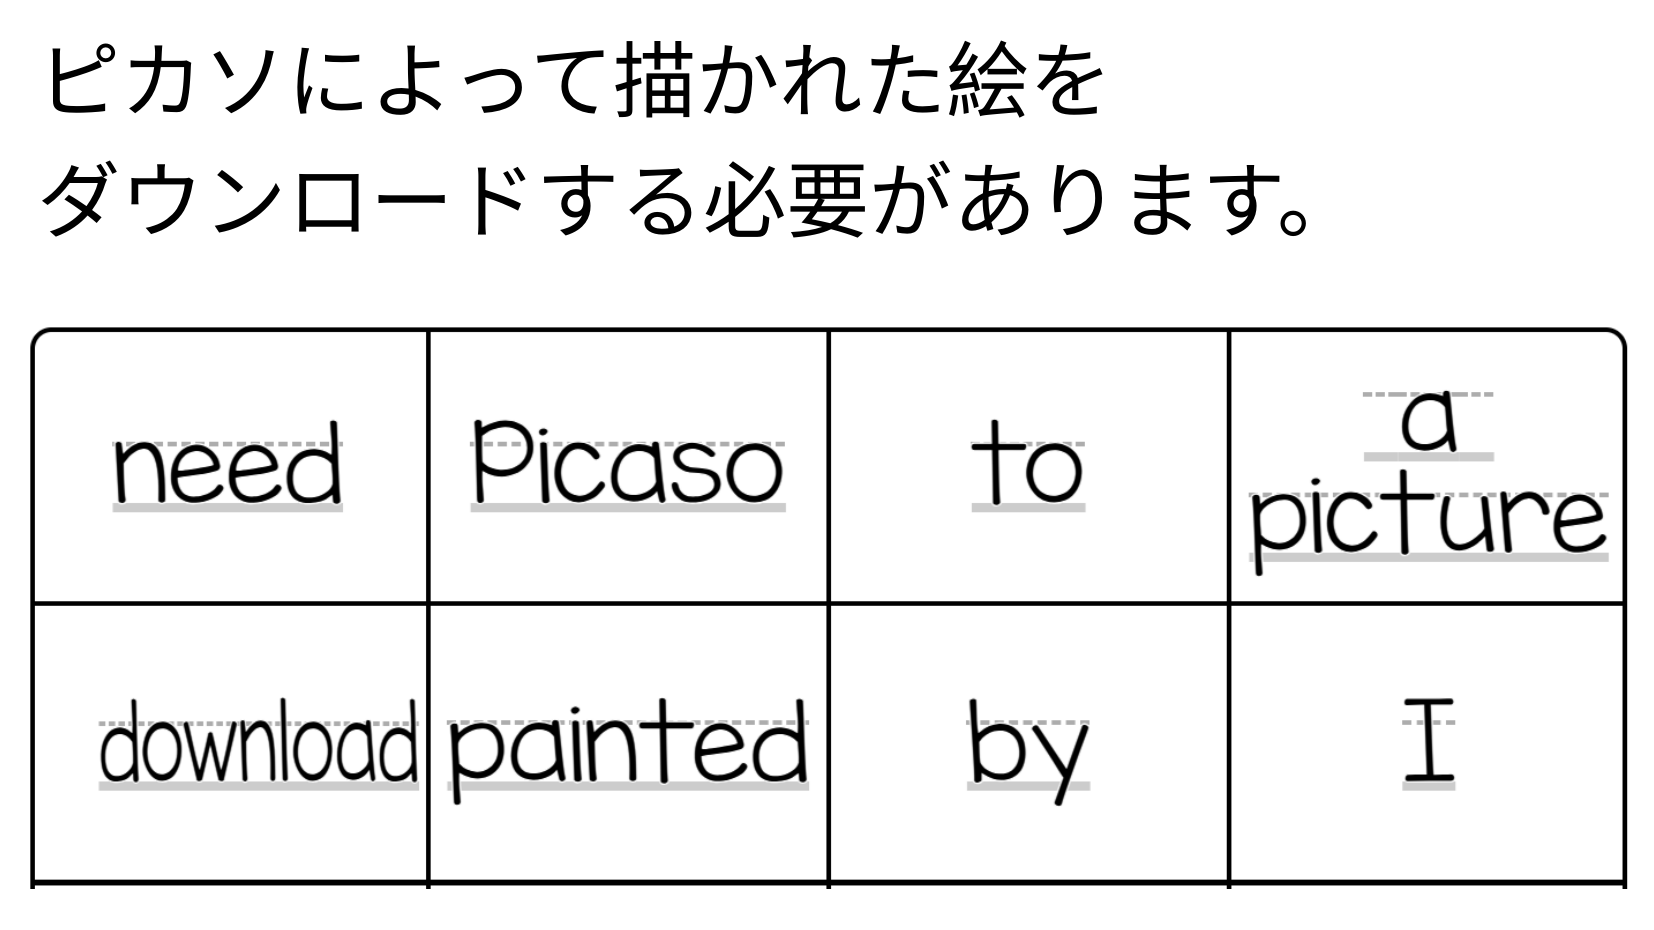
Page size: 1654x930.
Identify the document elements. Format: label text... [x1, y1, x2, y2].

picture [20, 324, 1633, 889]
title ピカソによって描かれた絵を ダウンロードする必要があります。 [37, 19, 1612, 252]
